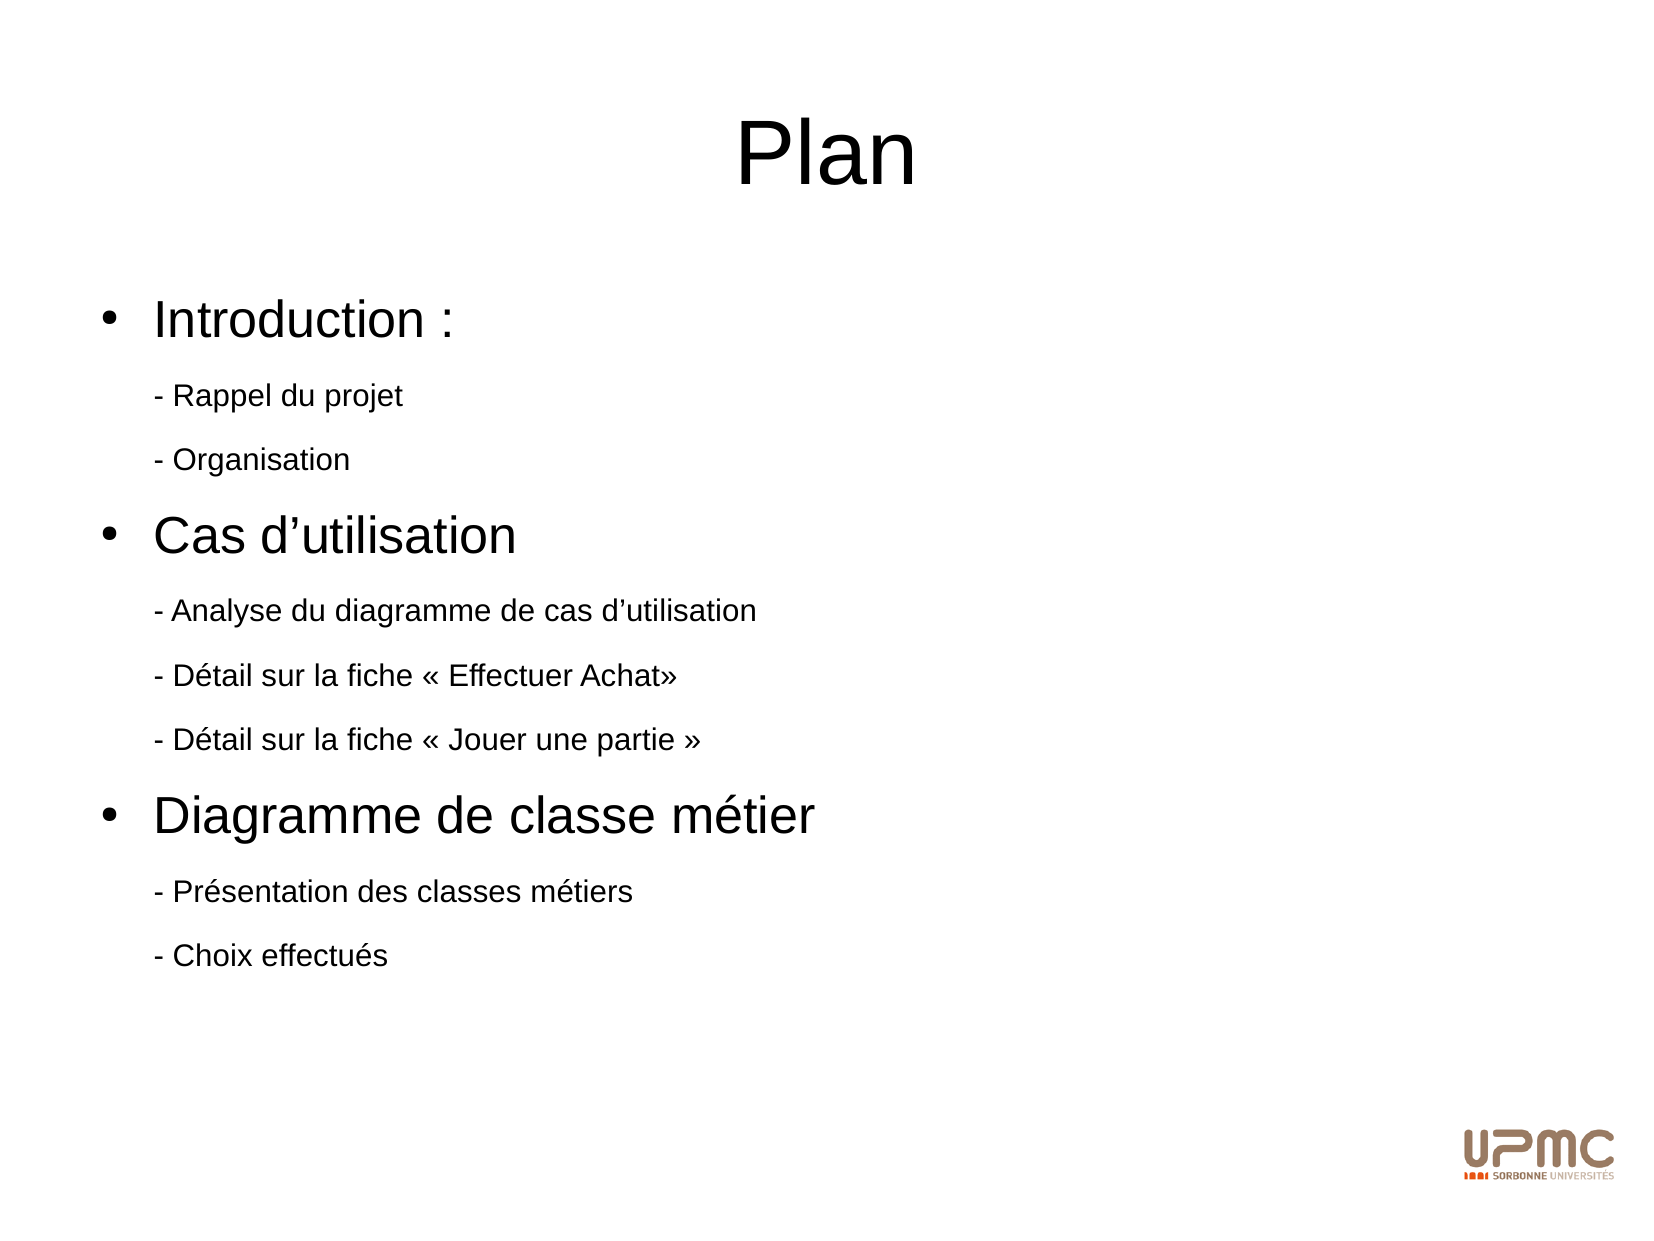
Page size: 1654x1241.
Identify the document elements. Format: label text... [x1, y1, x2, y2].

title Plan [82, 49, 1571, 257]
list Introduction : - Rappel du projet - Organisation Cas d’utilisation - Analyse du diagramme de cas d’utilisation - Détail sur la fiche « Effectuer Achat» - Détail sur la fiche « Jouer une partie » Diagramme de classe métier - Présentation des classes métiers - Choix effectués [82, 290, 1619, 1205]
picture [1464, 1104, 1614, 1205]
